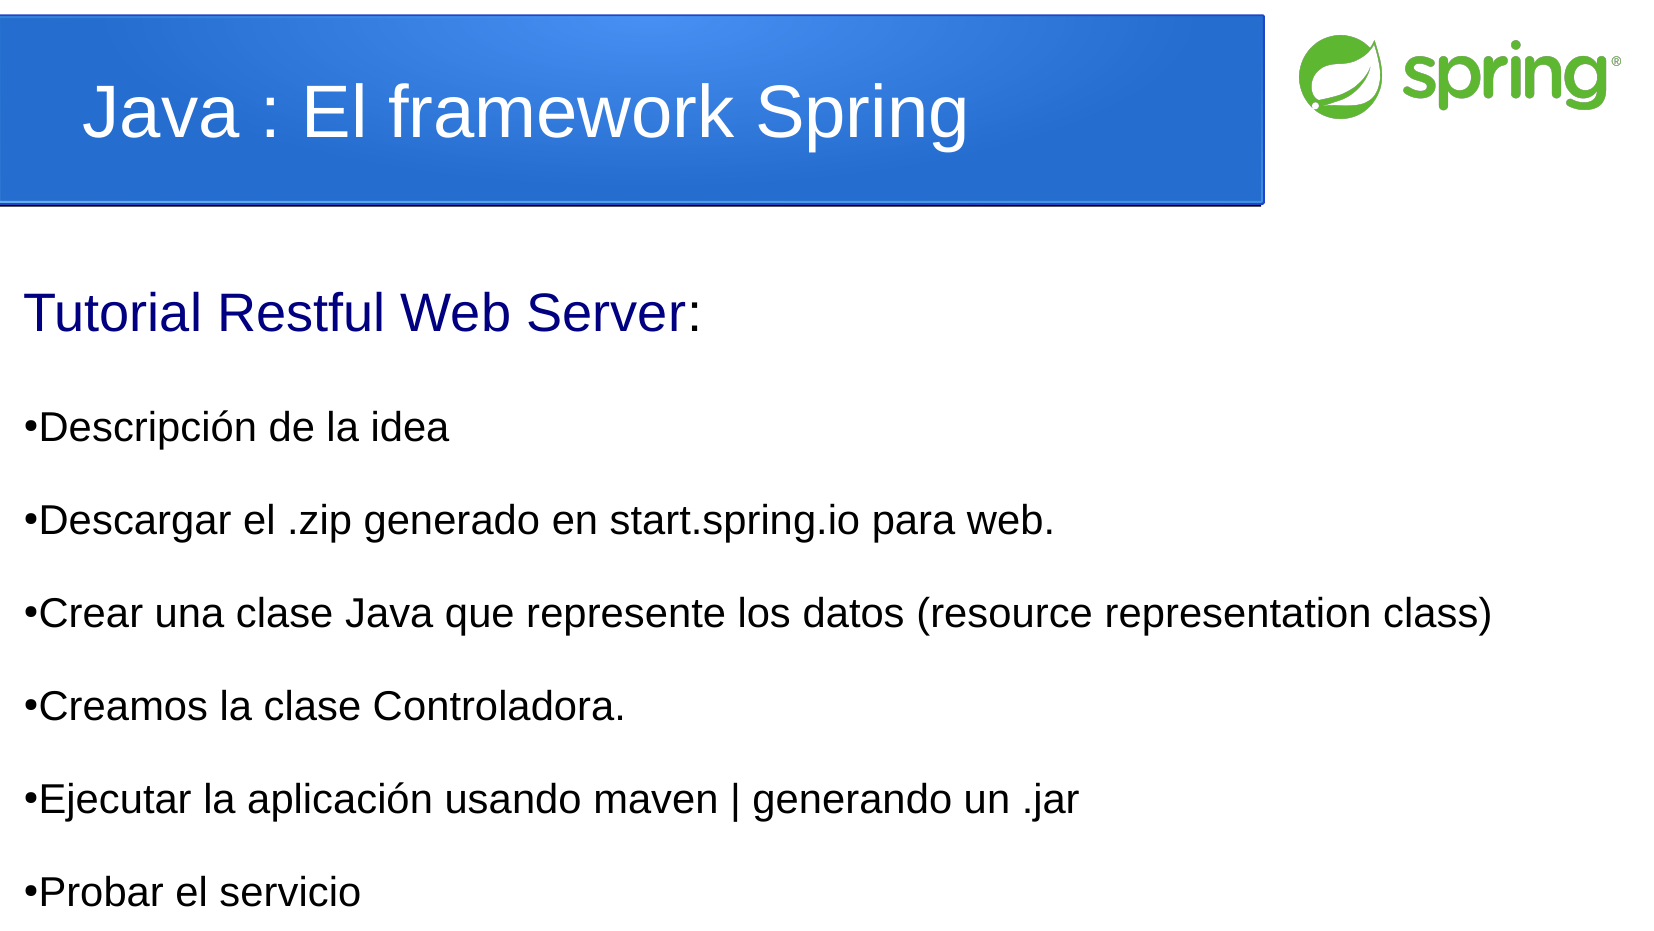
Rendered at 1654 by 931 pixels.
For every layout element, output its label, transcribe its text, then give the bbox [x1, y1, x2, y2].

picture [1299, 35, 1621, 119]
title Java : El framework Spring [82, 35, 1235, 184]
subtitle Tutorial Restful Web Server: Descripción de la idea Descargar el .zip generado en start.spring.io para web. Crear una clase Java que represente los datos (resource representation class) Creamos la clase Controladora. Ejecutar la aplicación usando maven | generando un .jar Probar el servicio [23, 184, 1642, 931]
